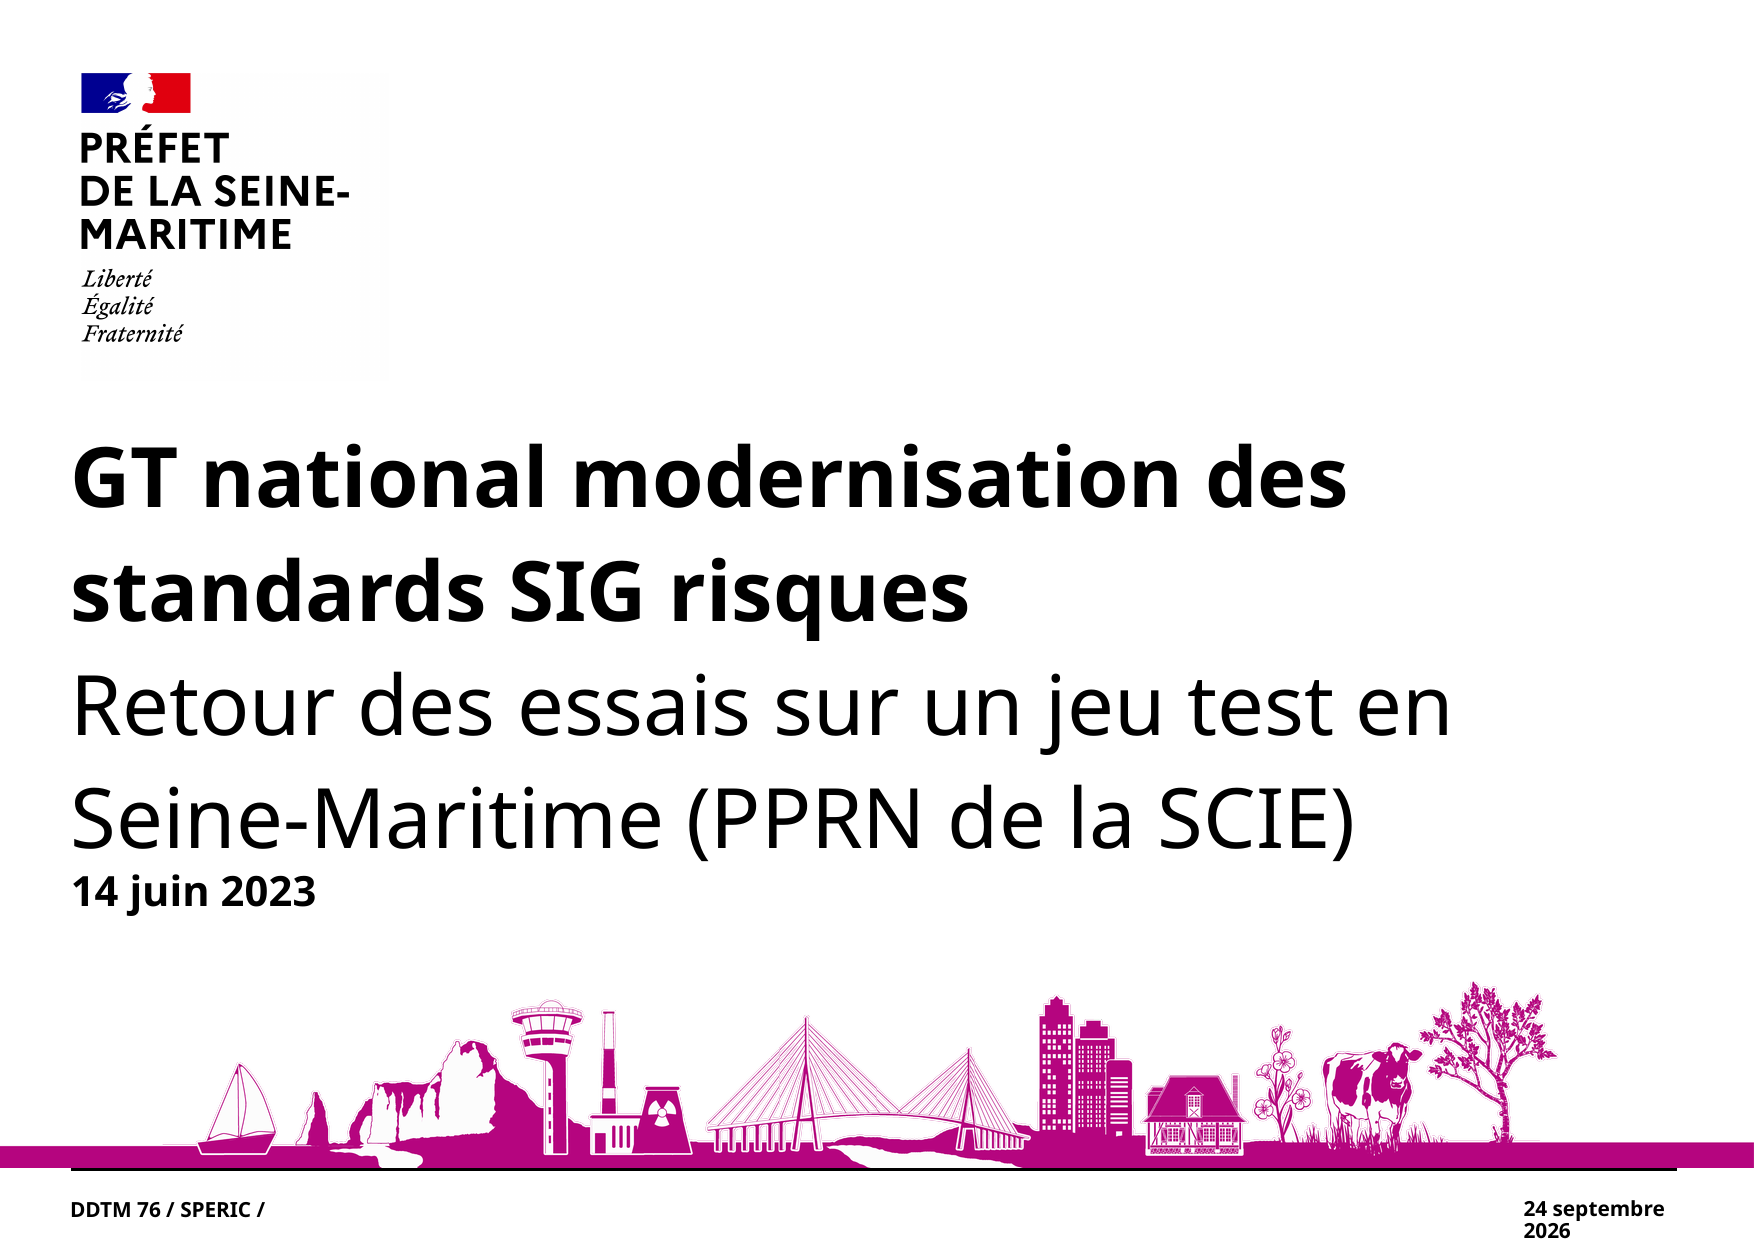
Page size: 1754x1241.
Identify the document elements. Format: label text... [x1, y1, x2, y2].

subtitle 14 juin 2023 [70, 862, 1689, 914]
title GT national modernisation des standards SIG risques Retour des essais sur un jeu test en Seine-Maritime (PPRN de la SCIE) [70, 418, 1689, 826]
picture [0, 980, 1754, 1168]
